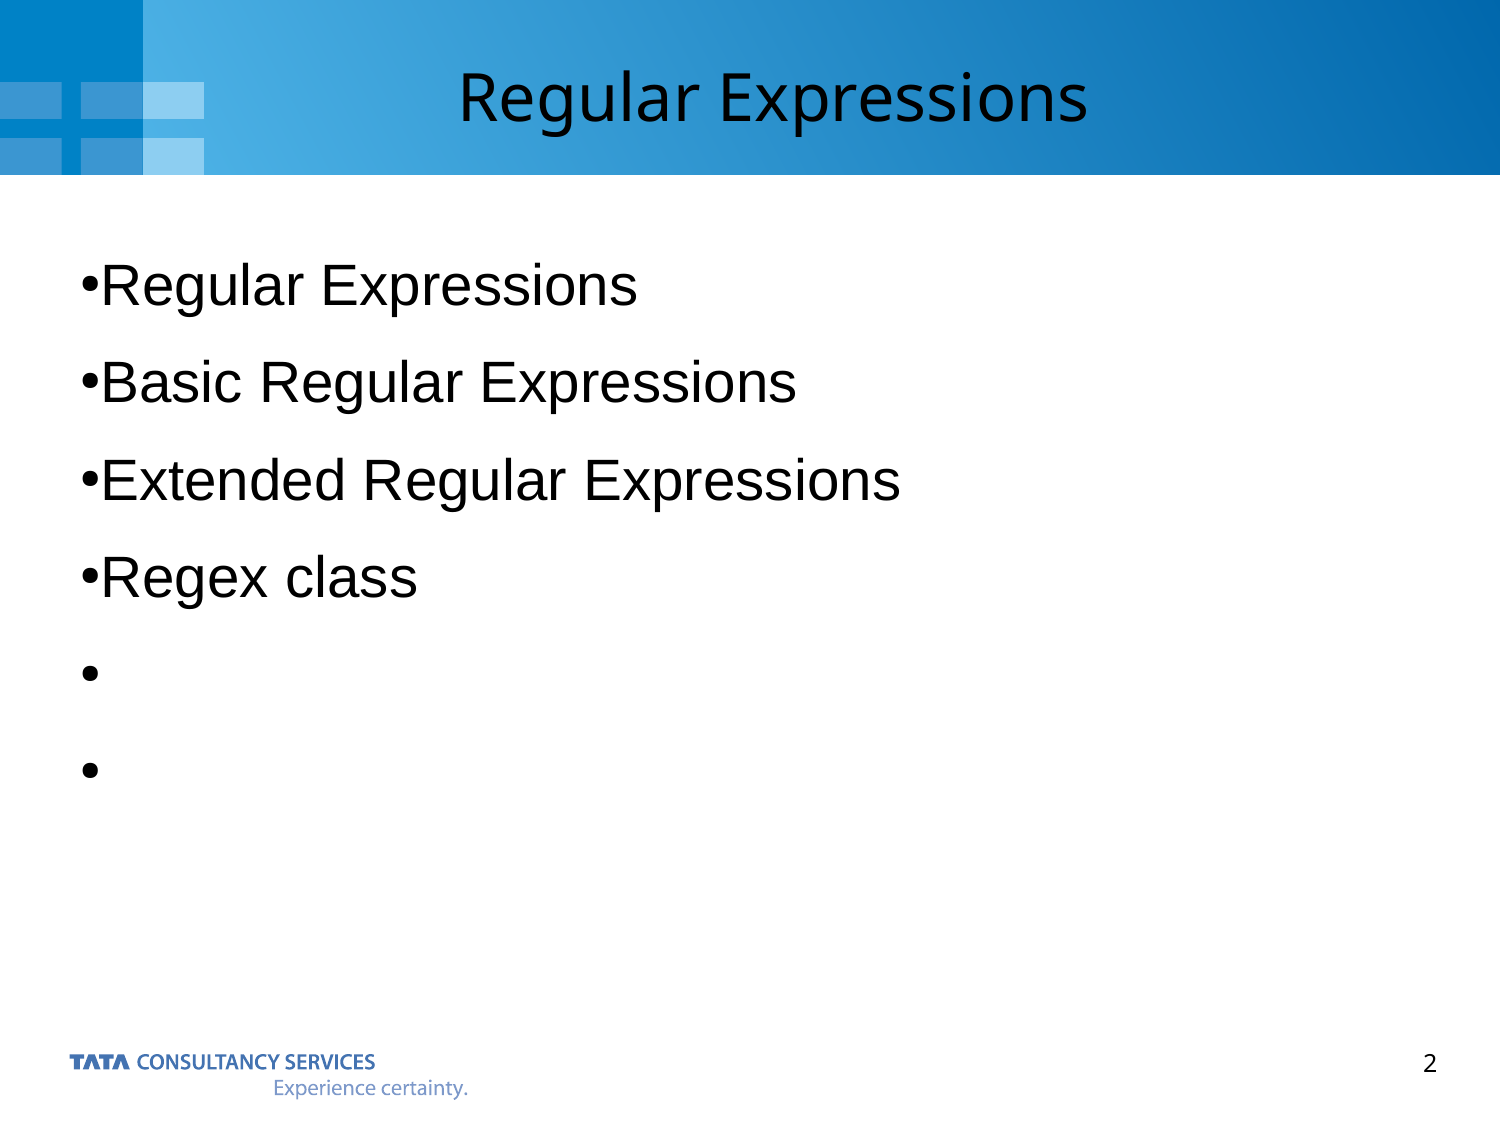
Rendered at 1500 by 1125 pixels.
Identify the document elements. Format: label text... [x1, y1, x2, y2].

text_box Regular Expressions [200, 1, 1347, 189]
text_box Regular Expressions Basic Regular Expressions Extended Regular Expressions Regex class [47, 212, 1453, 1004]
